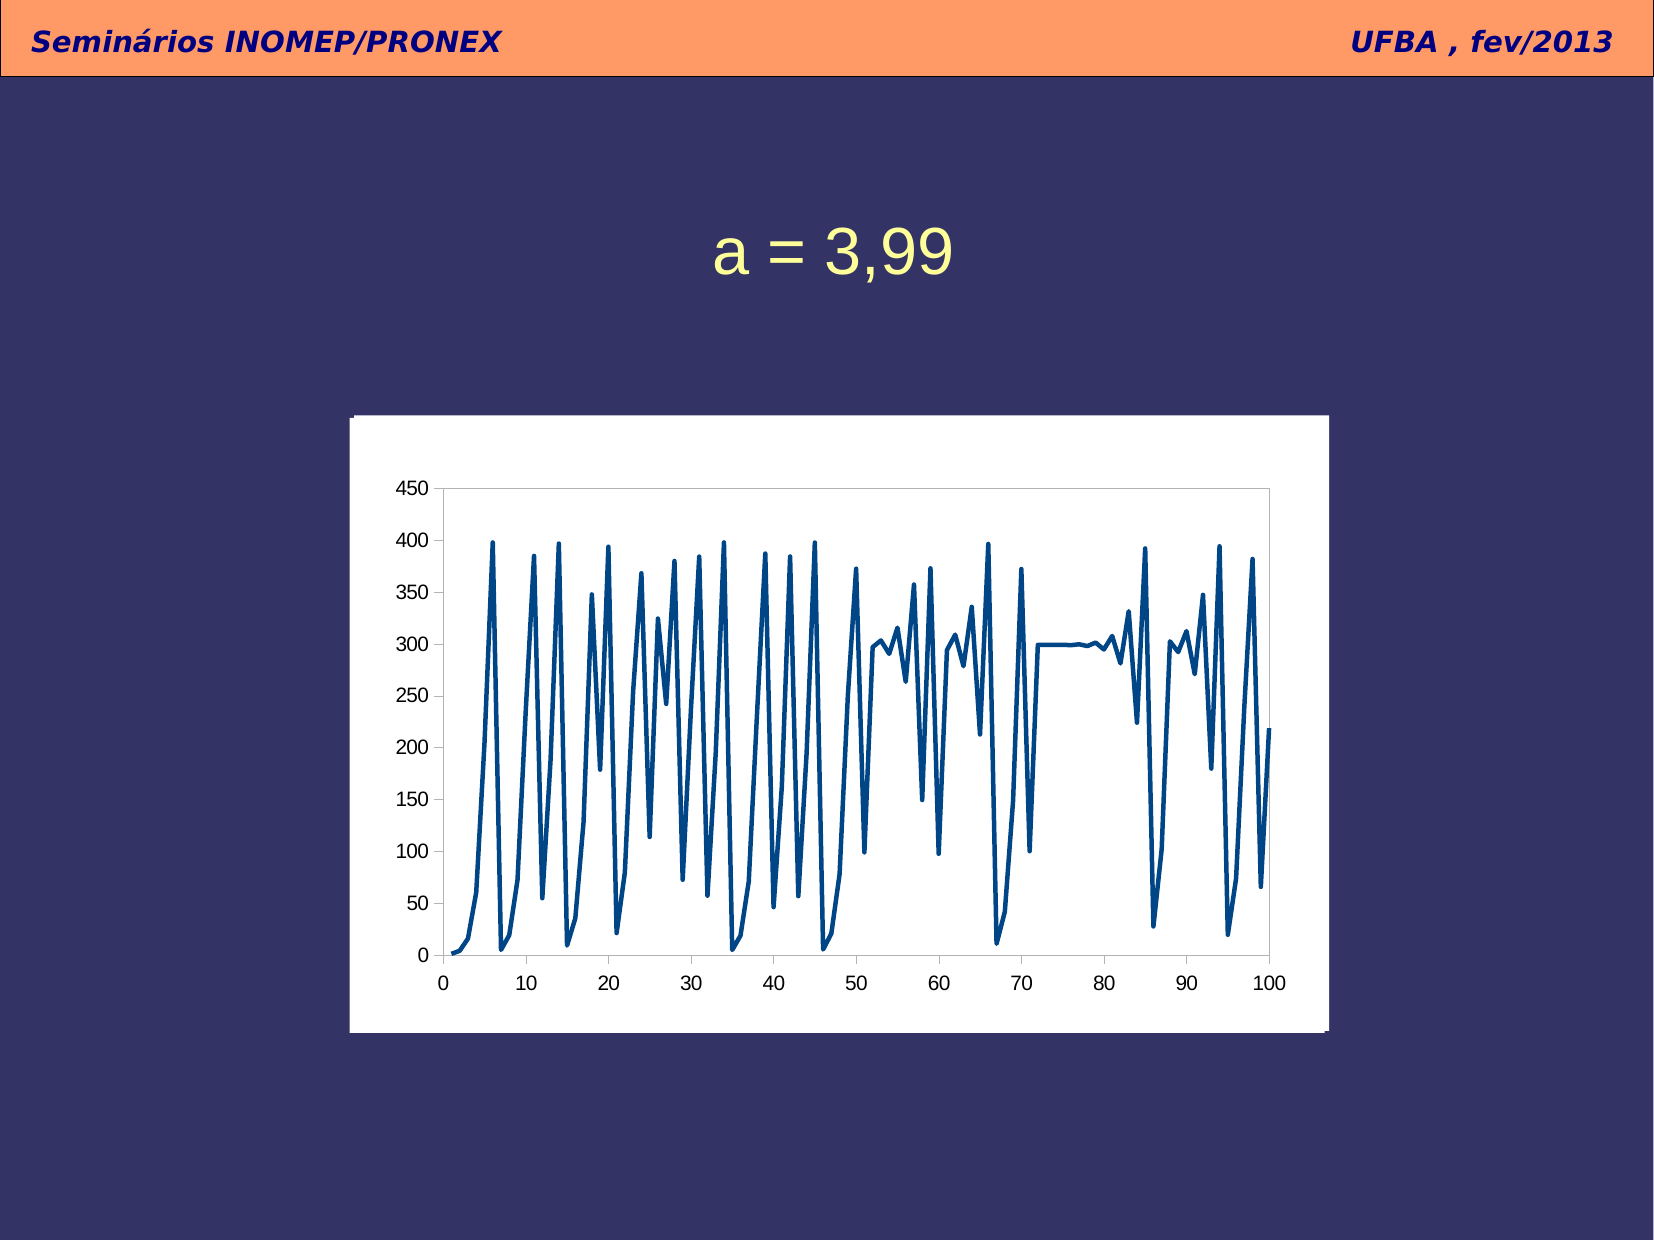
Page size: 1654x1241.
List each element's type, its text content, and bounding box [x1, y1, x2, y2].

text_box a = 3,99 [697, 207, 988, 297]
picture [349, 415, 1330, 1033]
